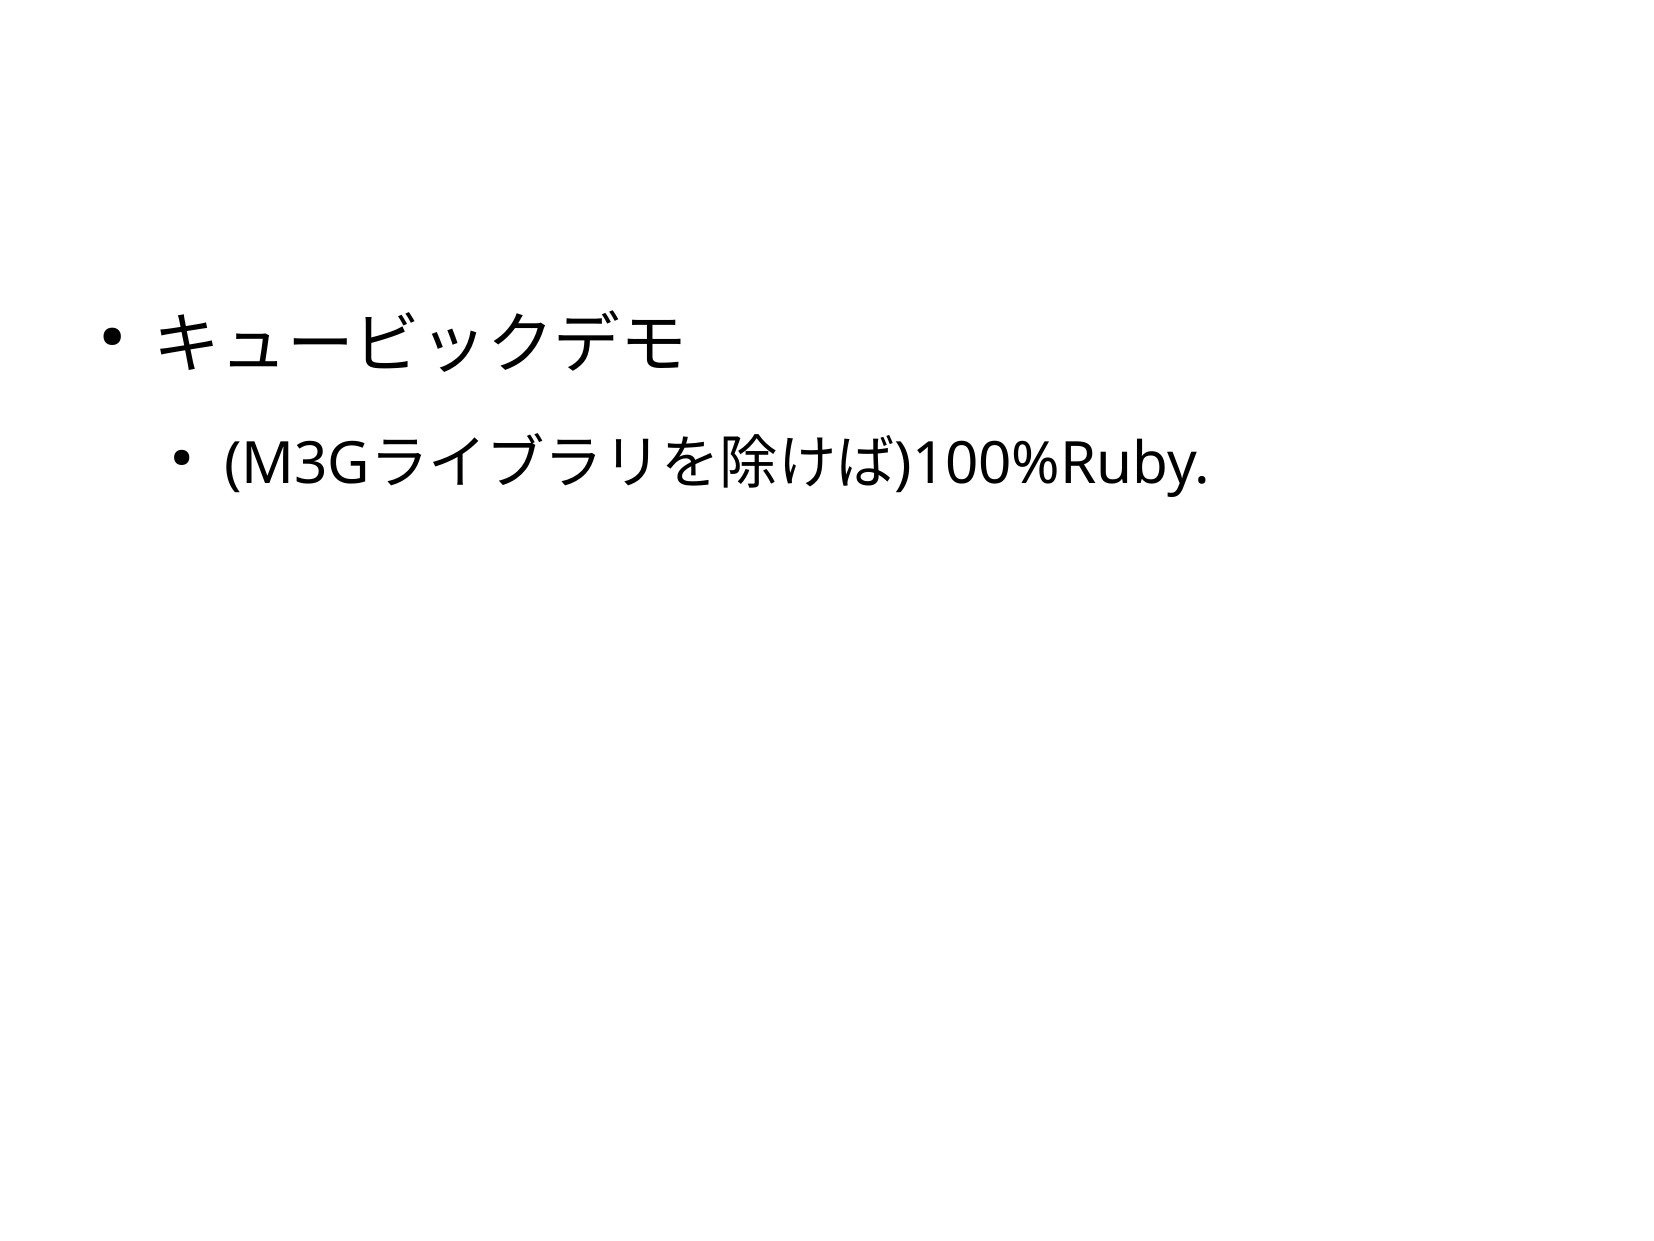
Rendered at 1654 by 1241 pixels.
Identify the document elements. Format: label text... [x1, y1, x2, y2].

list キュービックデモ (M3Gライブラリを除けば)100%Ruby. [82, 290, 1571, 1109]
